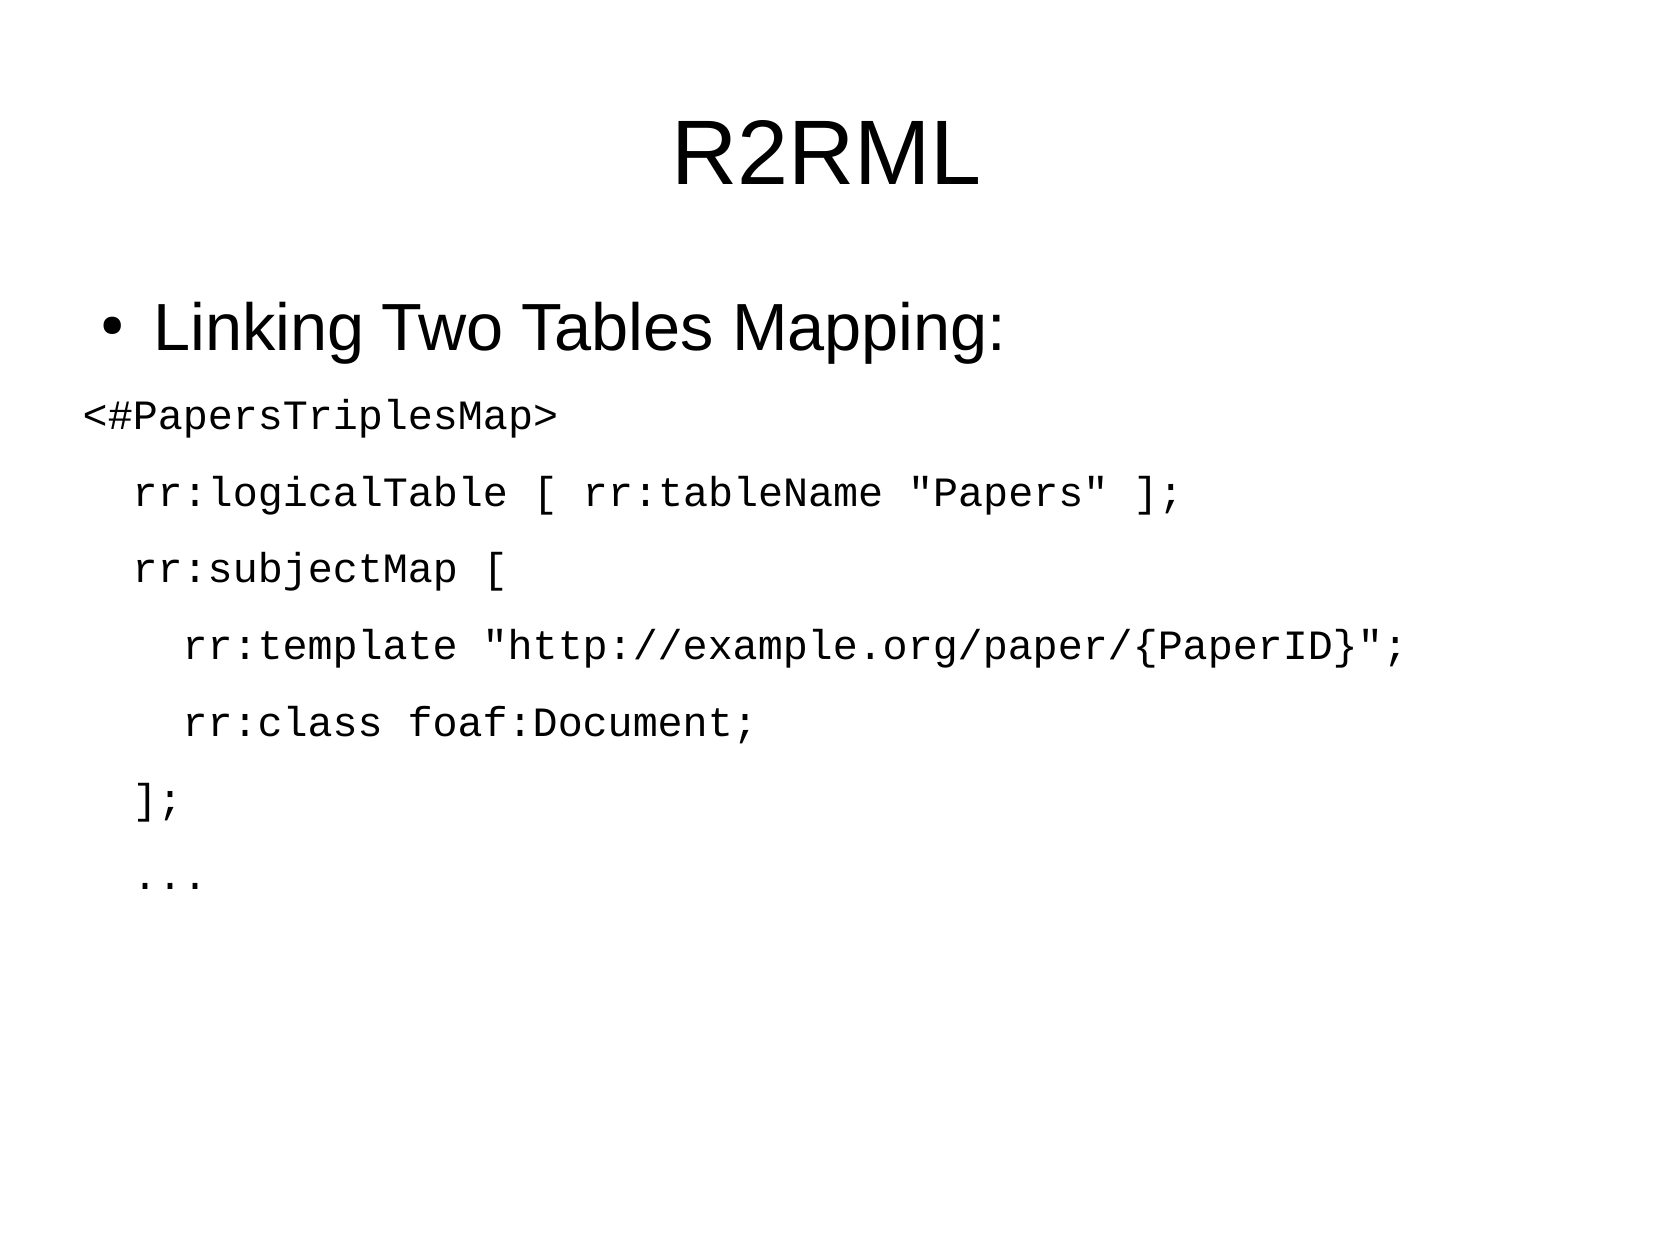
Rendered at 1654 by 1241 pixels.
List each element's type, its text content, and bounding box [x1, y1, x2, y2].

list Linking Two Tables Mapping: <#PapersTriplesMap> rr:logicalTable [ rr:tableName "Papers" ]; rr:subjectMap [ rr:template "http://example.org/paper/{PaperID}"; rr:class foaf:Document; ]; ... [82, 290, 1571, 1109]
title R2RML [82, 49, 1571, 257]
